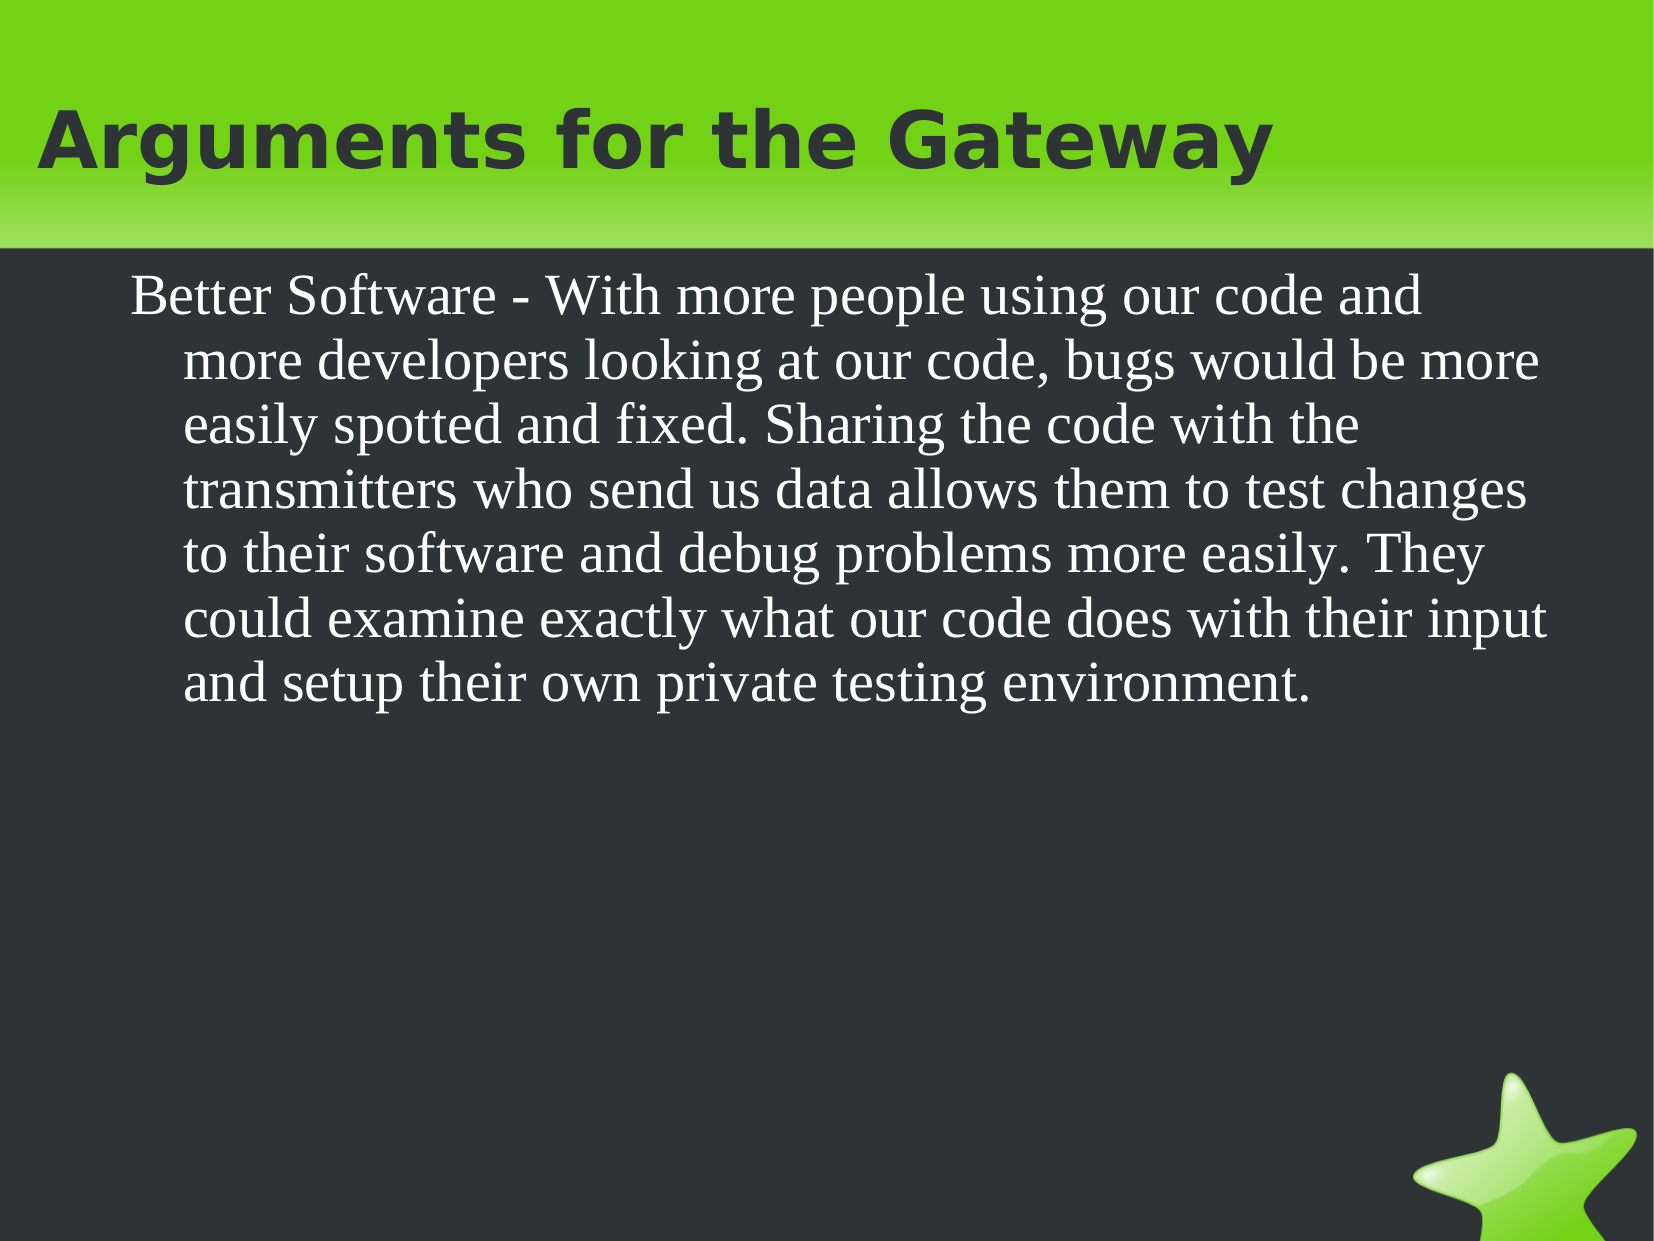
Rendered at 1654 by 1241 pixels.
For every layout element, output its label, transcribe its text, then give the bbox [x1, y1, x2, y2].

list Better Software - With more people using our code and more developers looking at our code, bugs would be more easily spotted and fixed. Sharing the code with the transmitters who send us data allows them to test changes to their software and debug problems more easily. They could examine exactly what our code does with their input and setup their own private testing environment. [112, 262, 1552, 1201]
picture [0, 0, 1654, 1241]
title Arguments for the Gateway [37, 37, 1654, 245]
